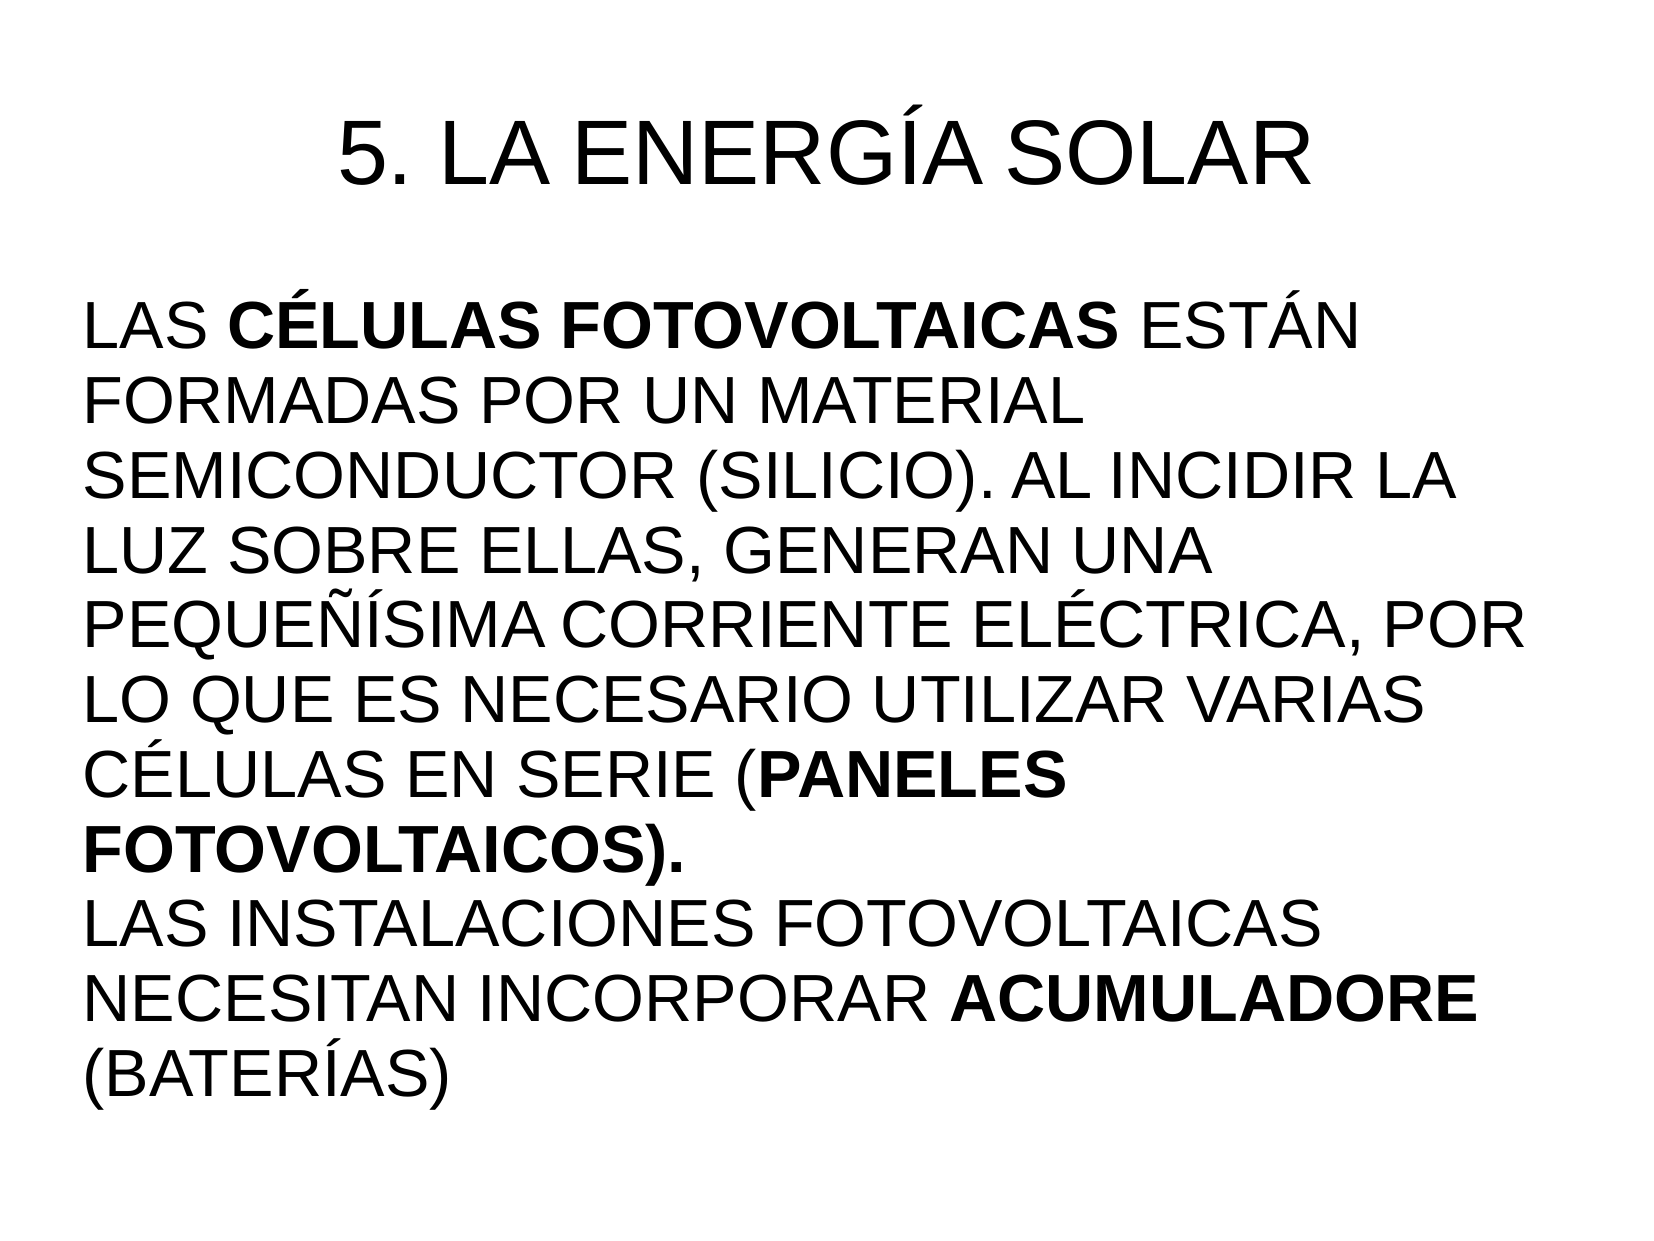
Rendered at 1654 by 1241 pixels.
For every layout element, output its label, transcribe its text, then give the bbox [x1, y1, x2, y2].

title 5. LA ENERGÍA SOLAR [82, 56, 1571, 250]
subtitle LAS CÉLULAS FOTOVOLTAICAS ESTÁN FORMADAS POR UN MATERIAL SEMICONDUCTOR (SILICIO). AL INCIDIR LA LUZ SOBRE ELLAS, GENERAN UNA PEQUEÑÍSIMA CORRIENTE ELÉCTRICA, POR LO QUE ES NECESARIO UTILIZAR VARIAS CÉLULAS EN SERIE (PANELES FOTOVOLTAICOS). LAS INSTALACIONES FOTOVOLTAICAS NECESITAN INCORPORAR ACUMULADORE (BATERÍAS) [82, 288, 1571, 1111]
